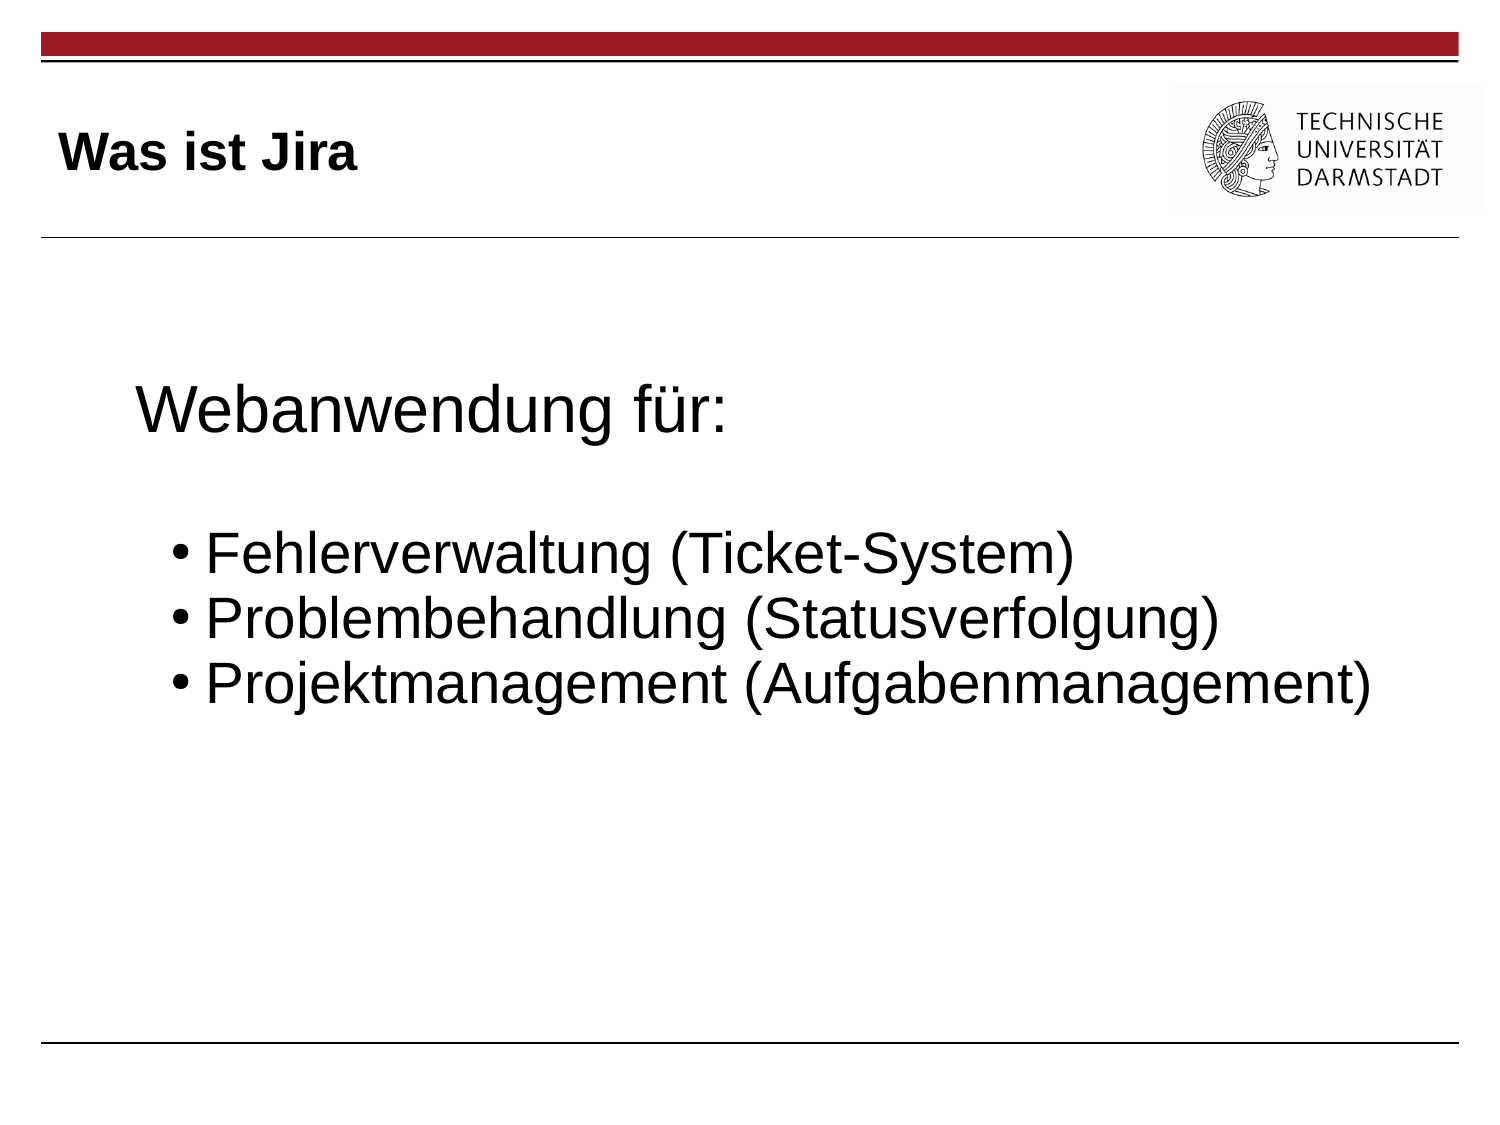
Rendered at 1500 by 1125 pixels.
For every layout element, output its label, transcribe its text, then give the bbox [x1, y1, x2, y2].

text_box Was ist Jira [58, 80, 1149, 218]
picture [1175, 84, 1483, 214]
subtitle Webanwendung für: Fehlerverwaltung (Ticket-System) Problembehandlung (Statusverfolgung) Projektmanagement (Aufgabenmanagement) [135, 254, 1455, 908]
